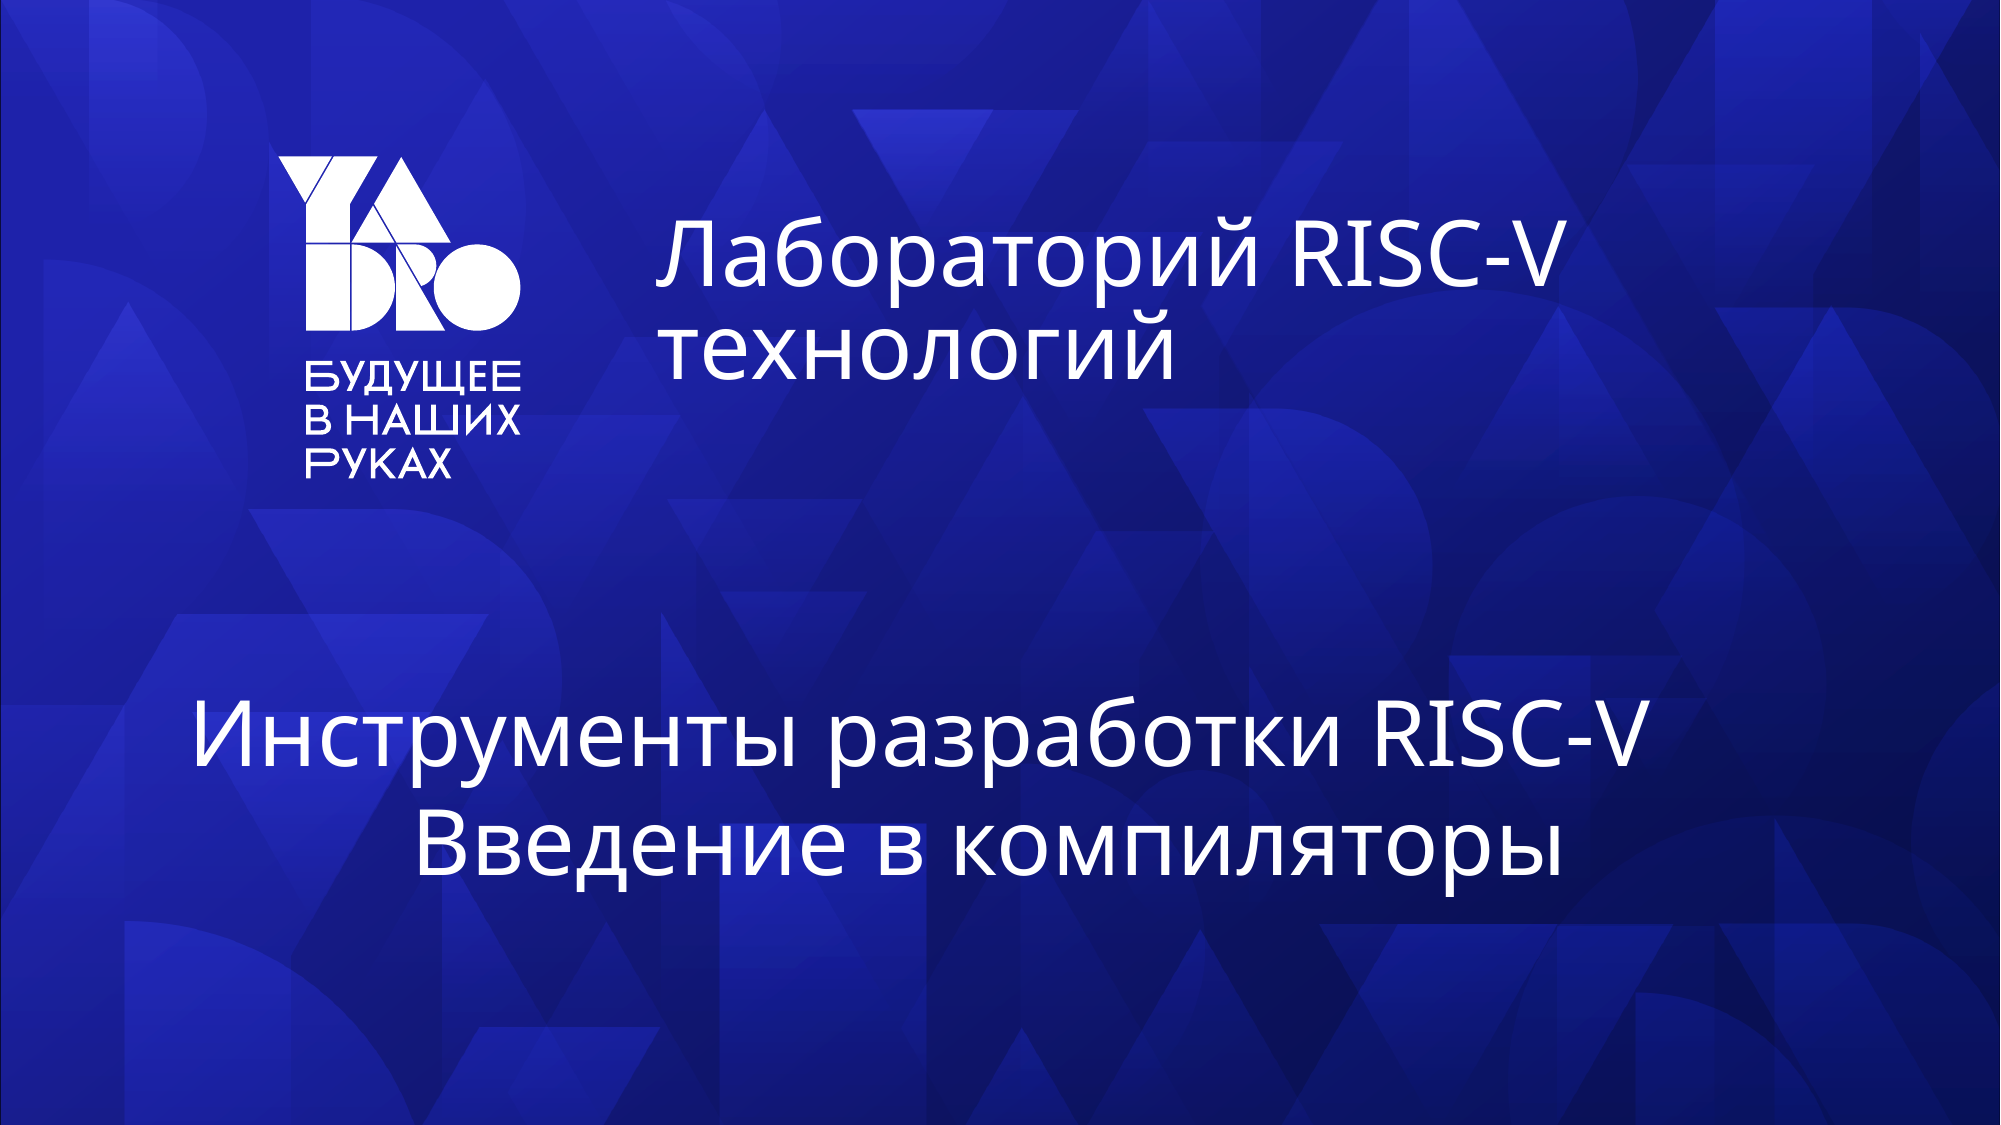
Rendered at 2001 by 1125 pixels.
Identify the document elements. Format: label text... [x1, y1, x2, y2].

text_box Лабораторий RISC-V технологий [656, 204, 1949, 406]
text_box Введение в компиляторы [411, 793, 2000, 902]
text_box Инструменты разработки RISC-V [188, 684, 1918, 793]
picture [0, 0, 2000, 1125]
